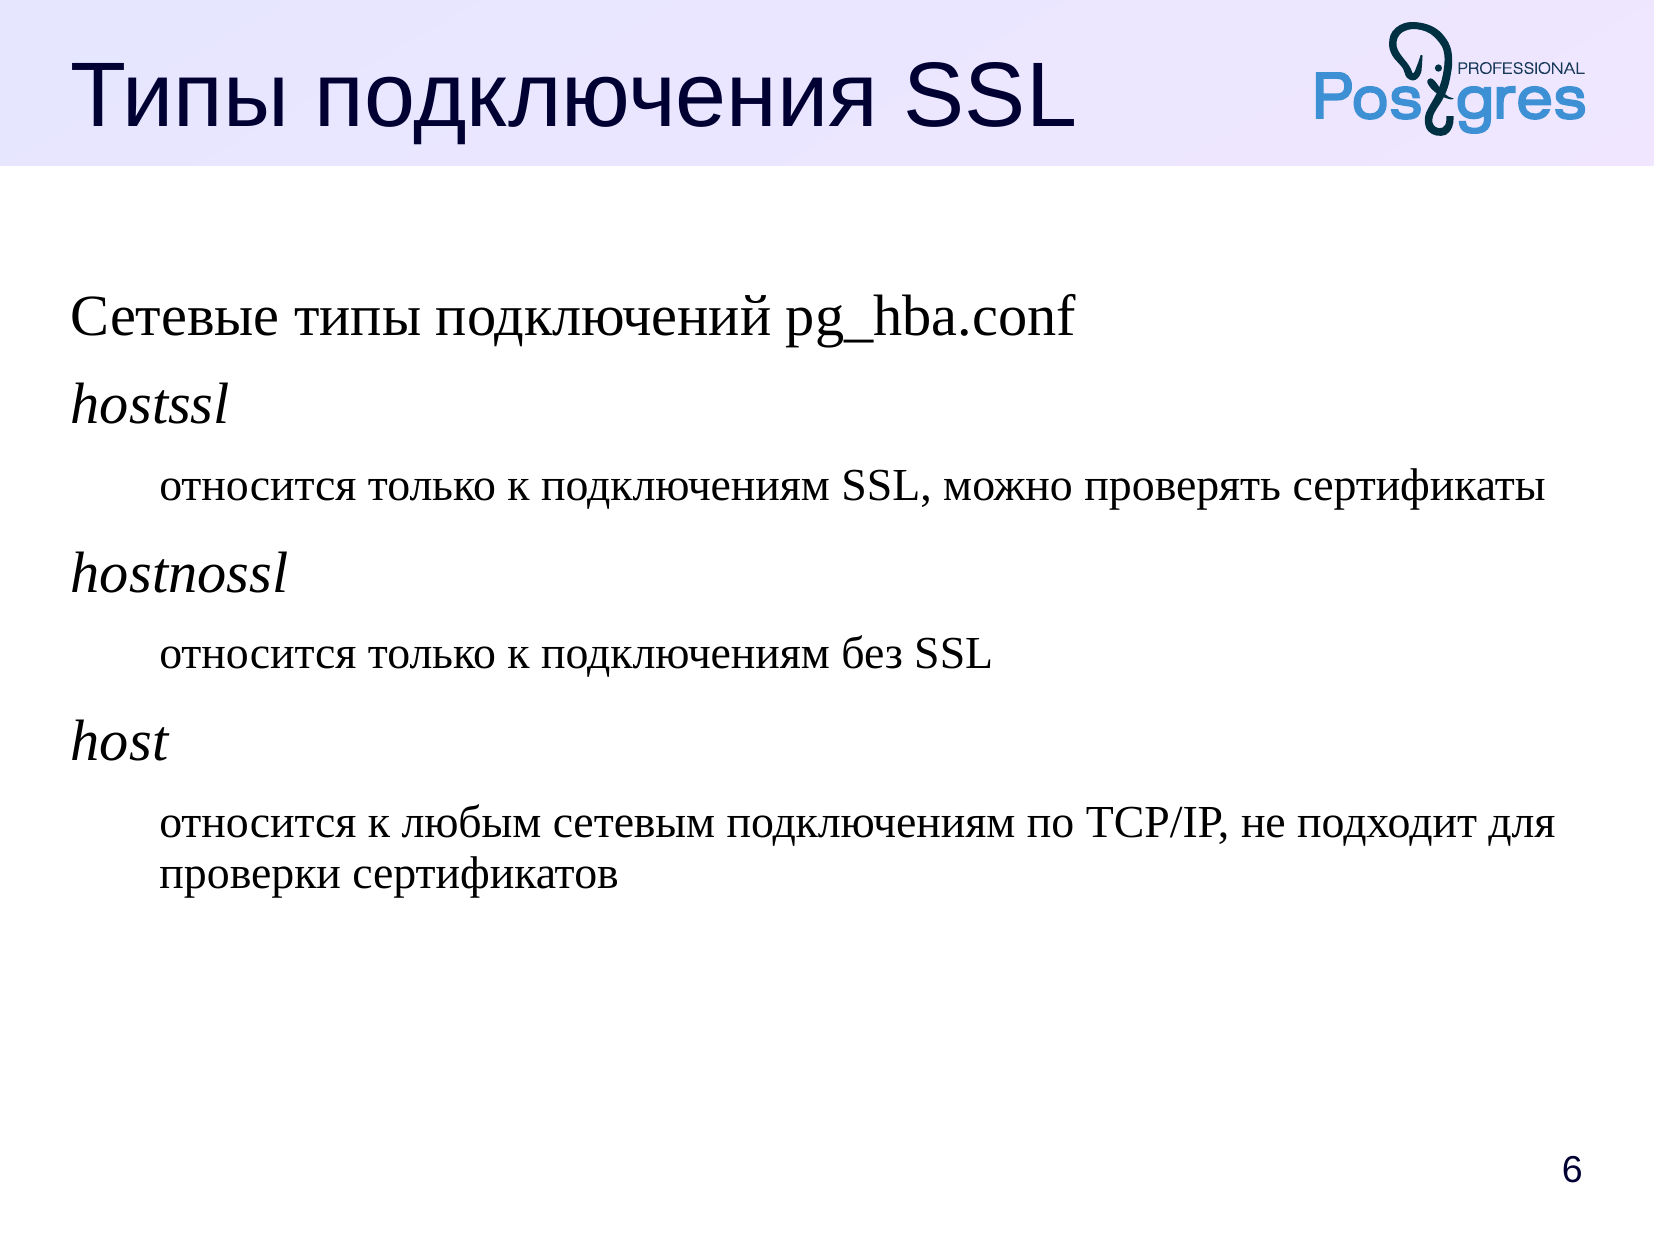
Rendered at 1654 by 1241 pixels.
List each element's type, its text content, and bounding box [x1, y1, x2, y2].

title Типы подключения SSL [70, 43, 1276, 147]
list Сетевые типы подключений pg_hba.conf hostssl относится только к подключениям SSL, можно проверять сертификаты hostnossl относится только к подключениям без SSL host относится к любым сетевым подключениям по TCP/IP, не подходит для проверки сертификатов [70, 283, 1583, 1141]
